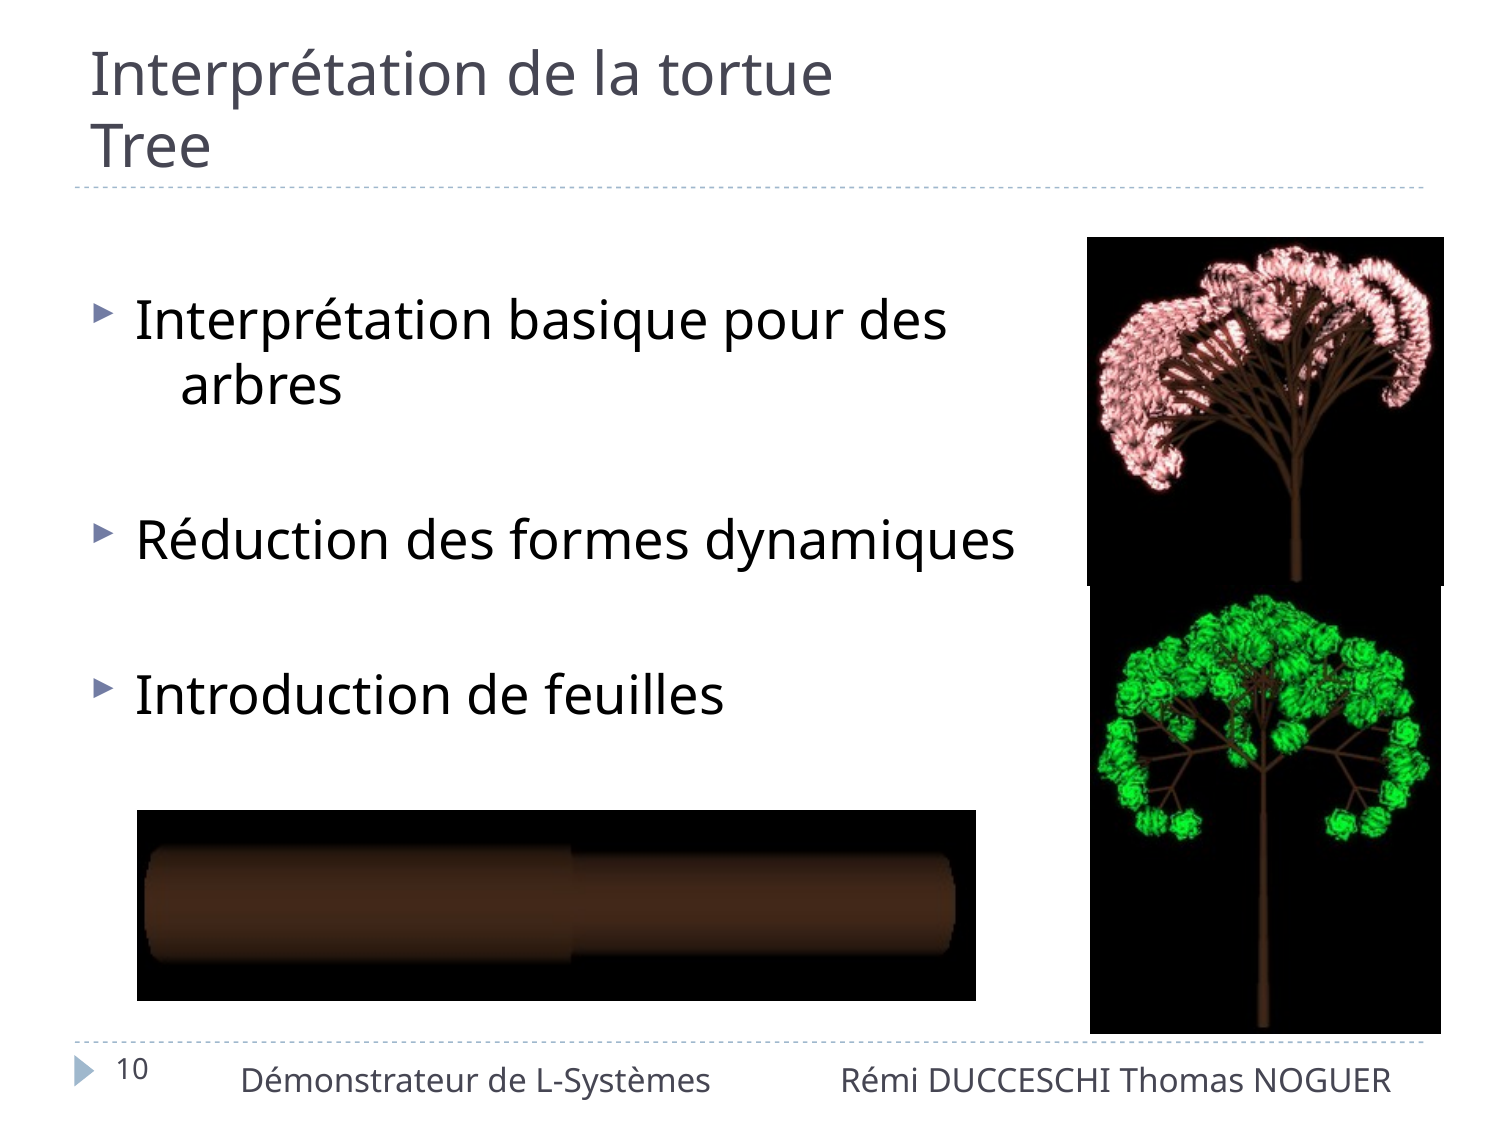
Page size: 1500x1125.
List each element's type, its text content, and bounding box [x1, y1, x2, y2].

list Interprétation basique pour des arbres Réduction des formes dynamiques Introduction de feuilles [75, 200, 1088, 1011]
text_box Rémi DUCCESCHI Thomas NOGUER [825, 1051, 1461, 1107]
picture [137, 810, 976, 1001]
title Interprétation de la tortue Tree [75, 24, 1426, 188]
text_box <numéro> [100, 1042, 181, 1103]
text_box Démonstrateur de L-Systèmes [225, 1051, 750, 1107]
picture [1087, 237, 1444, 1034]
